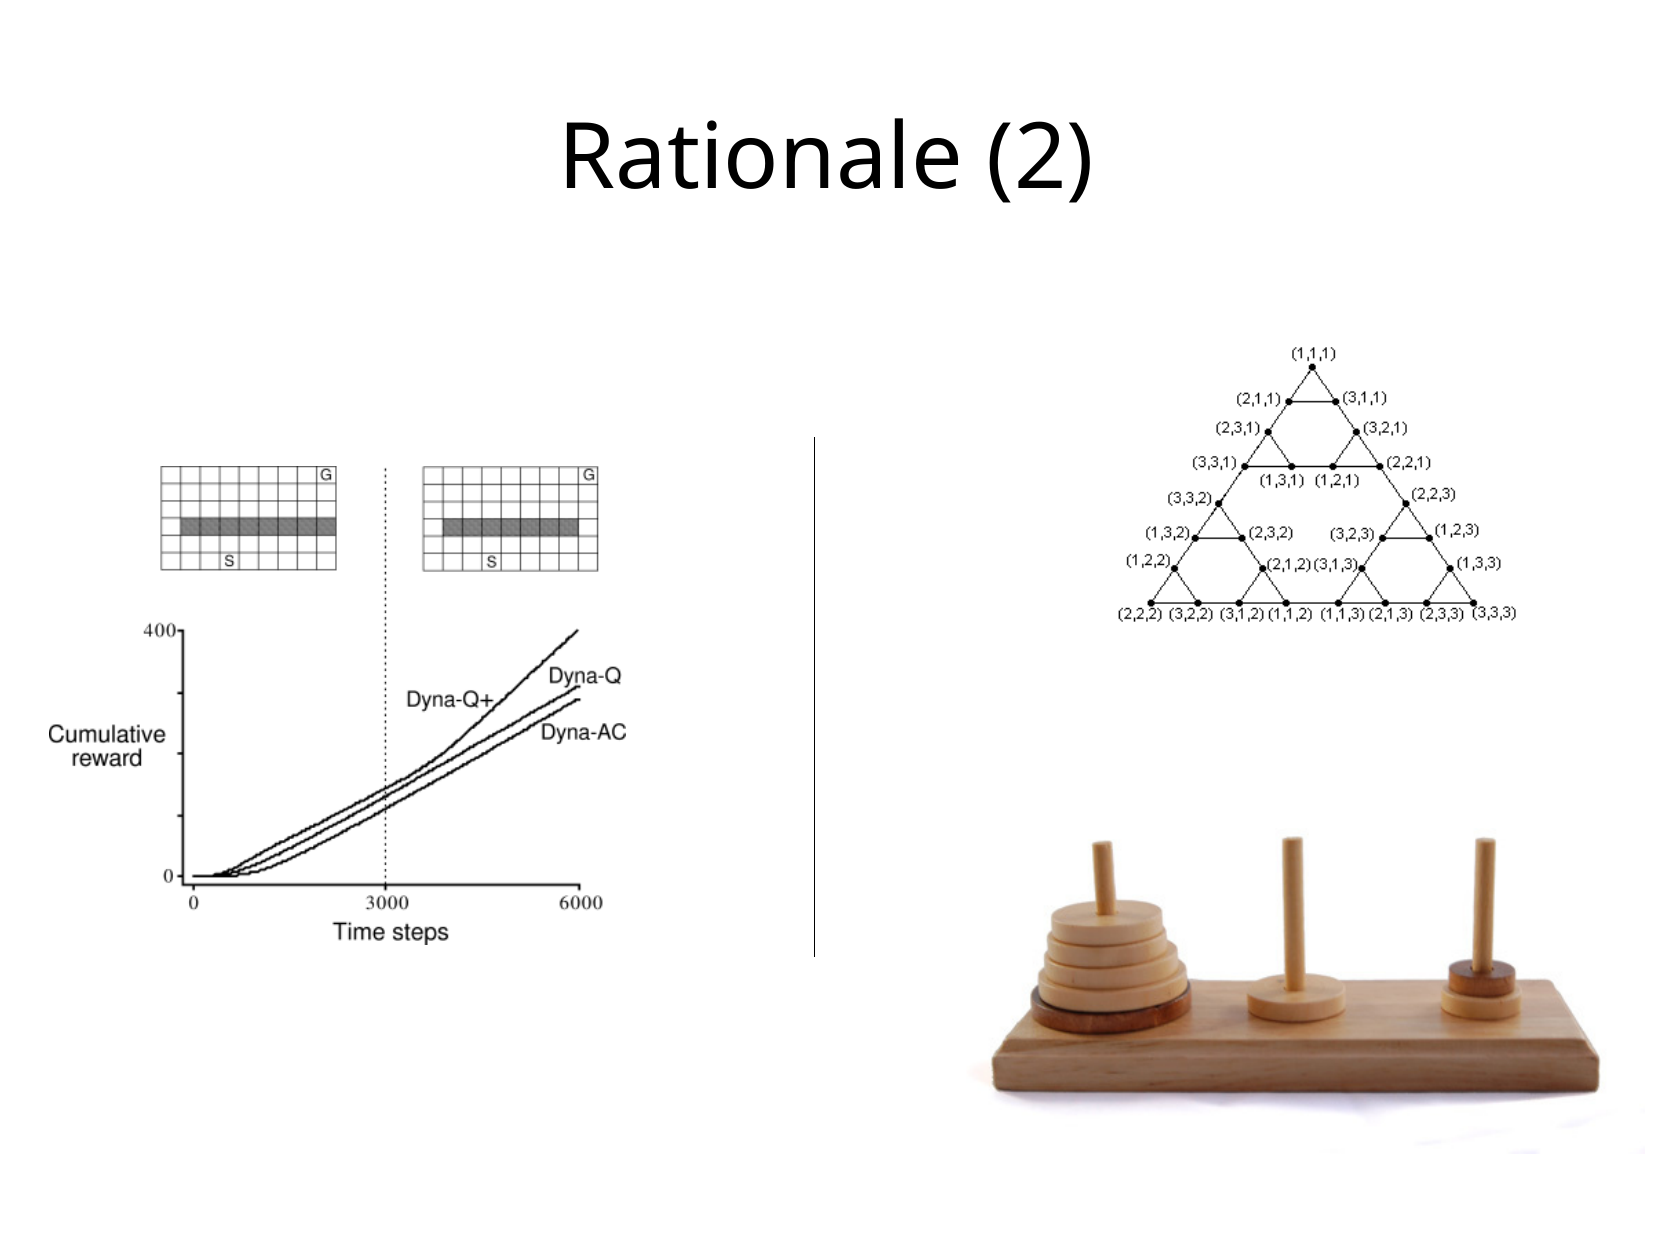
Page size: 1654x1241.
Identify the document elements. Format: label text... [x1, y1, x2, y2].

picture [1112, 335, 1524, 626]
picture [956, 696, 1645, 1154]
title Rationale (2) [82, 49, 1571, 257]
picture [49, 466, 626, 945]
